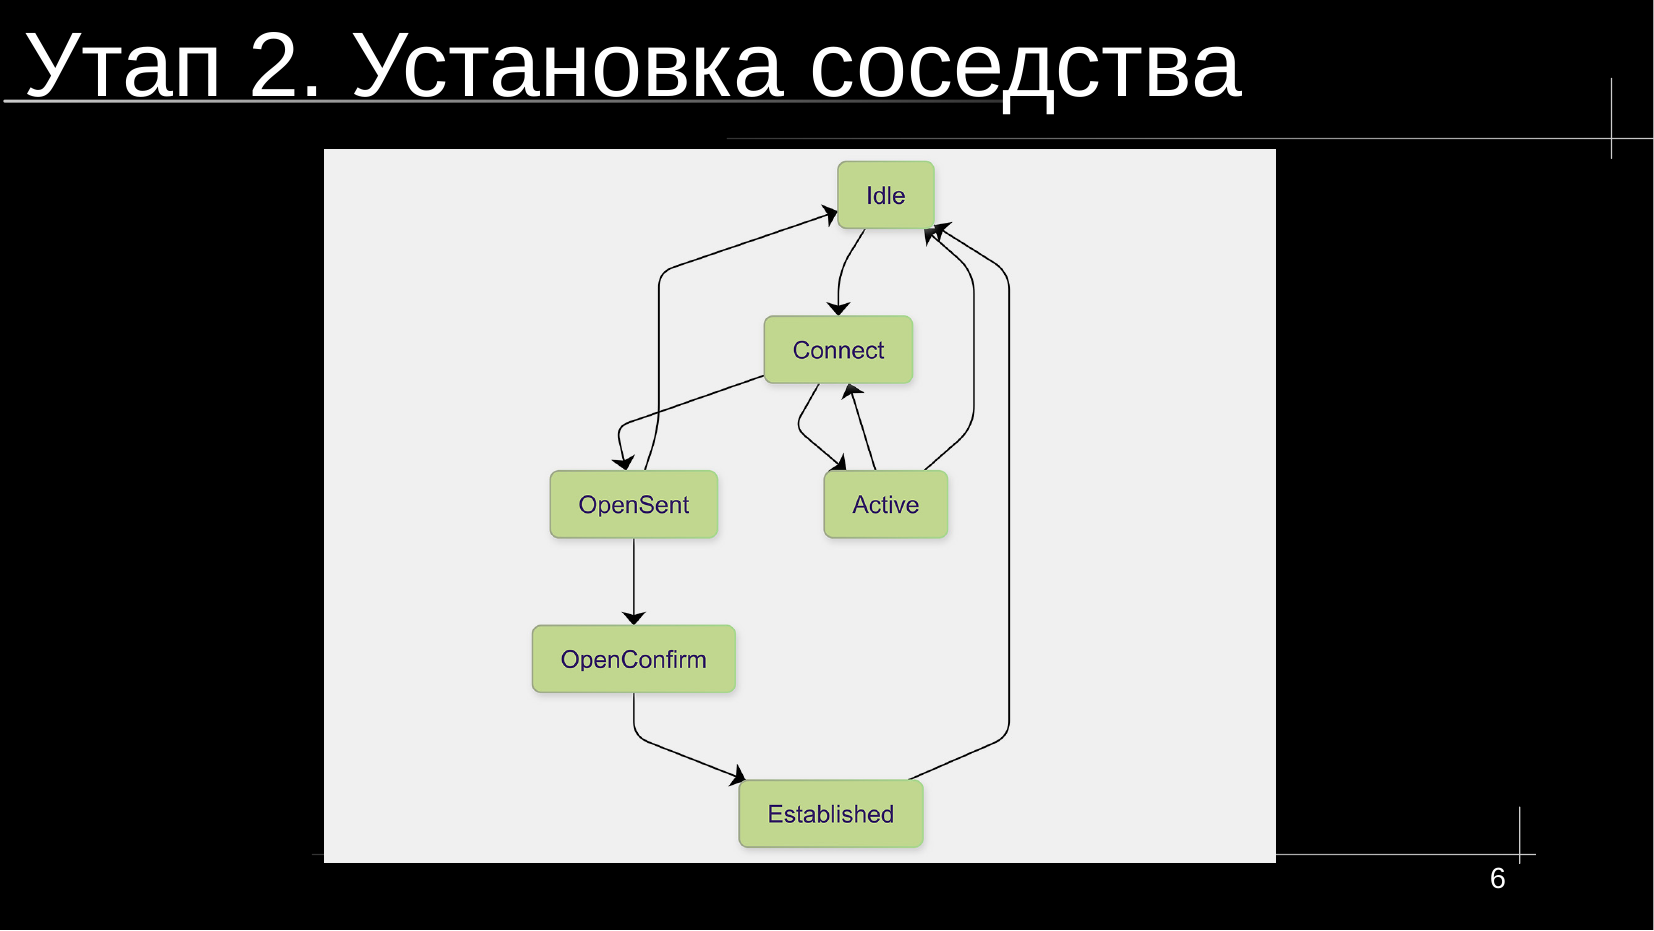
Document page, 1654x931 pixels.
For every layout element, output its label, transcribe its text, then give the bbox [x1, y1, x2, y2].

title Утап 2. Установка соседства [23, 2, 1589, 128]
picture [324, 149, 1276, 863]
